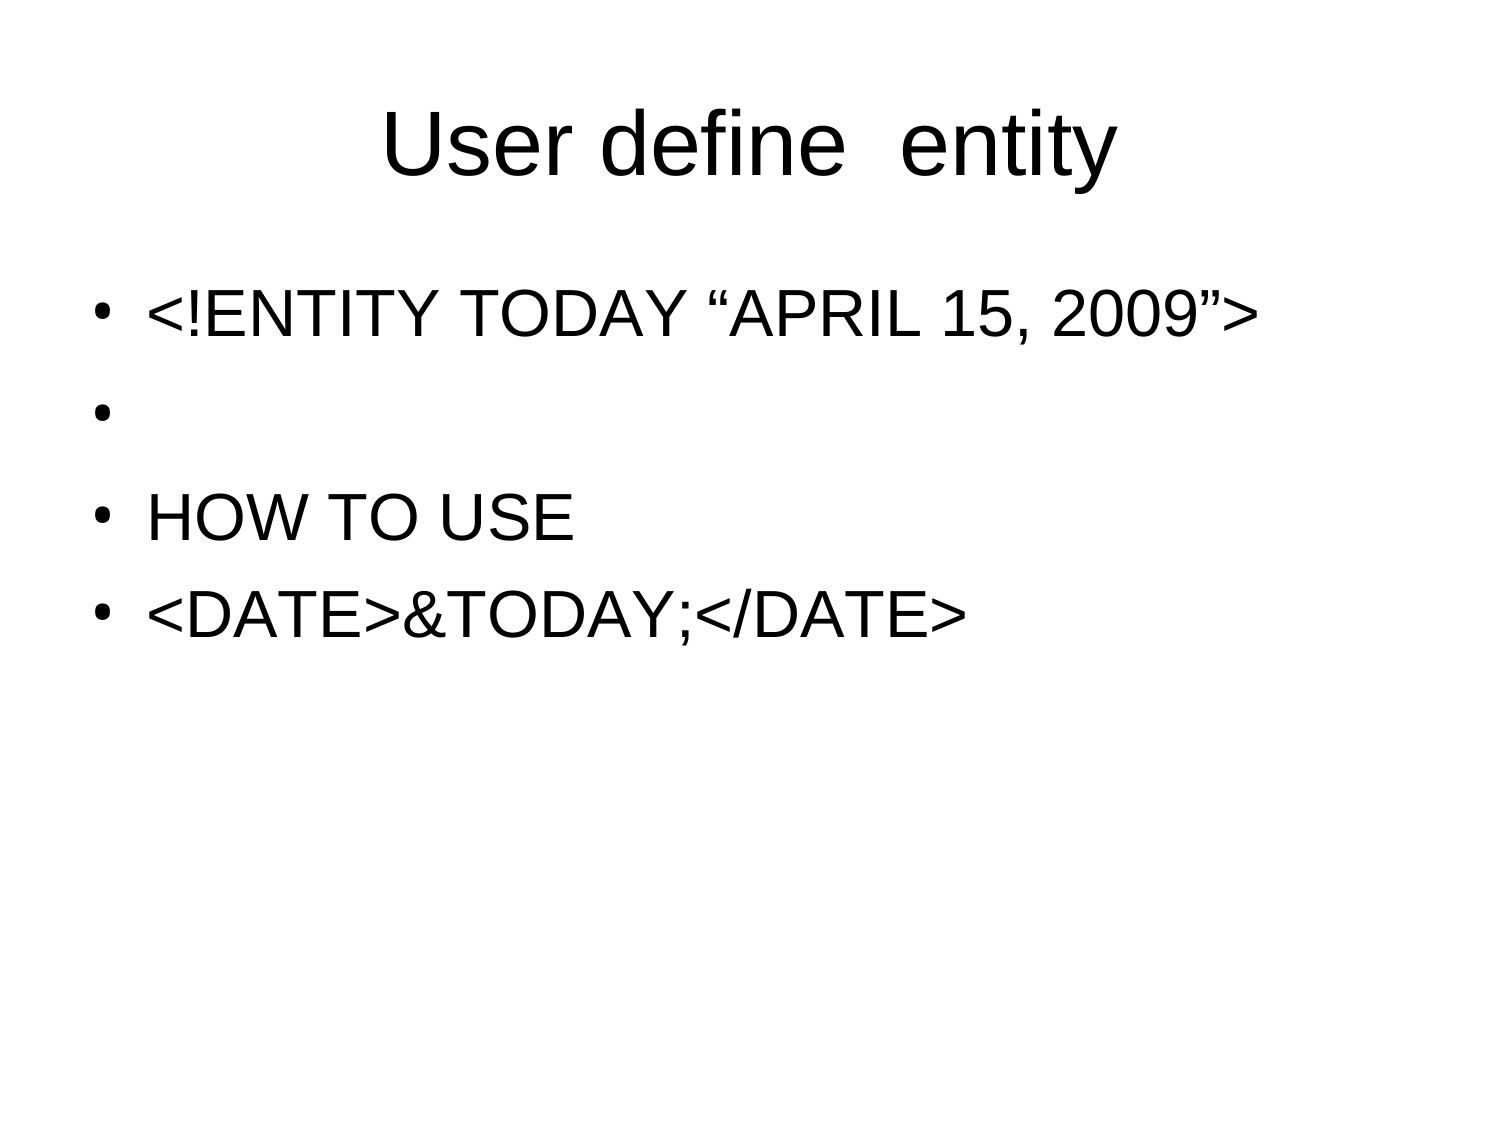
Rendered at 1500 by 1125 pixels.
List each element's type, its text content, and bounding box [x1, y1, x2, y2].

list <!ENTITY TODAY “APRIL 15, 2009”> HOW TO USE <DATE>&TODAY;</DATE> [75, 262, 1426, 1005]
title User define entity [75, 45, 1426, 233]
